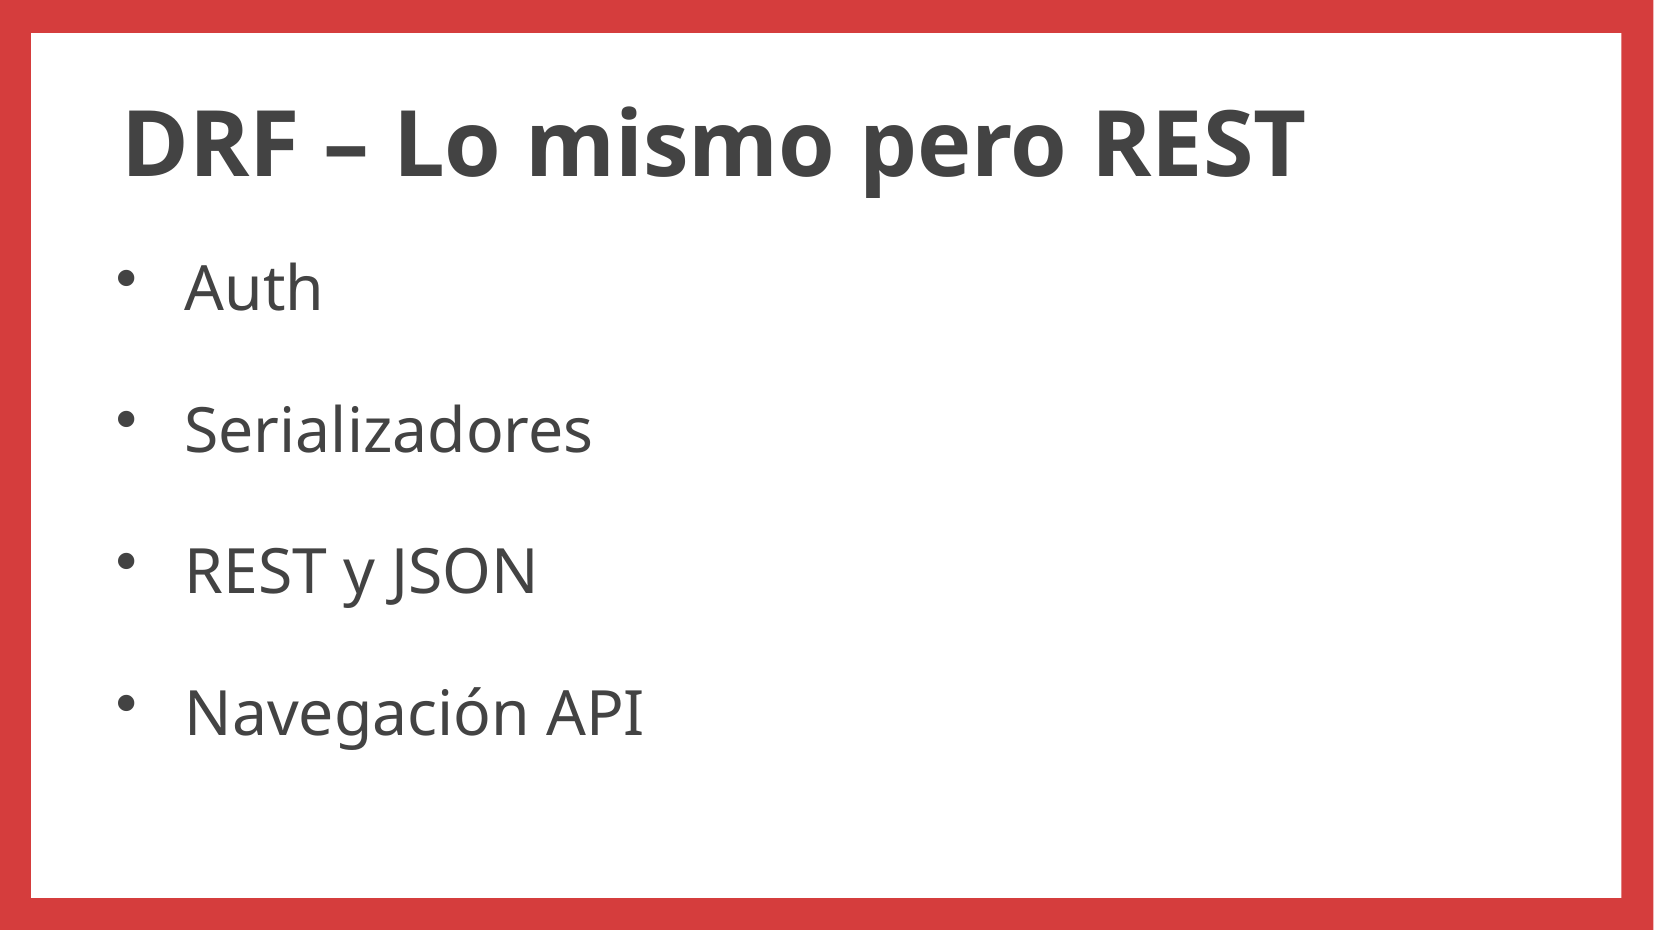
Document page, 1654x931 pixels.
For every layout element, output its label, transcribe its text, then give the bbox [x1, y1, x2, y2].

list Auth Serializadores REST y JSON Navegación API [94, 203, 1560, 809]
title DRF – Lo mismo pero REST [106, 54, 1583, 239]
